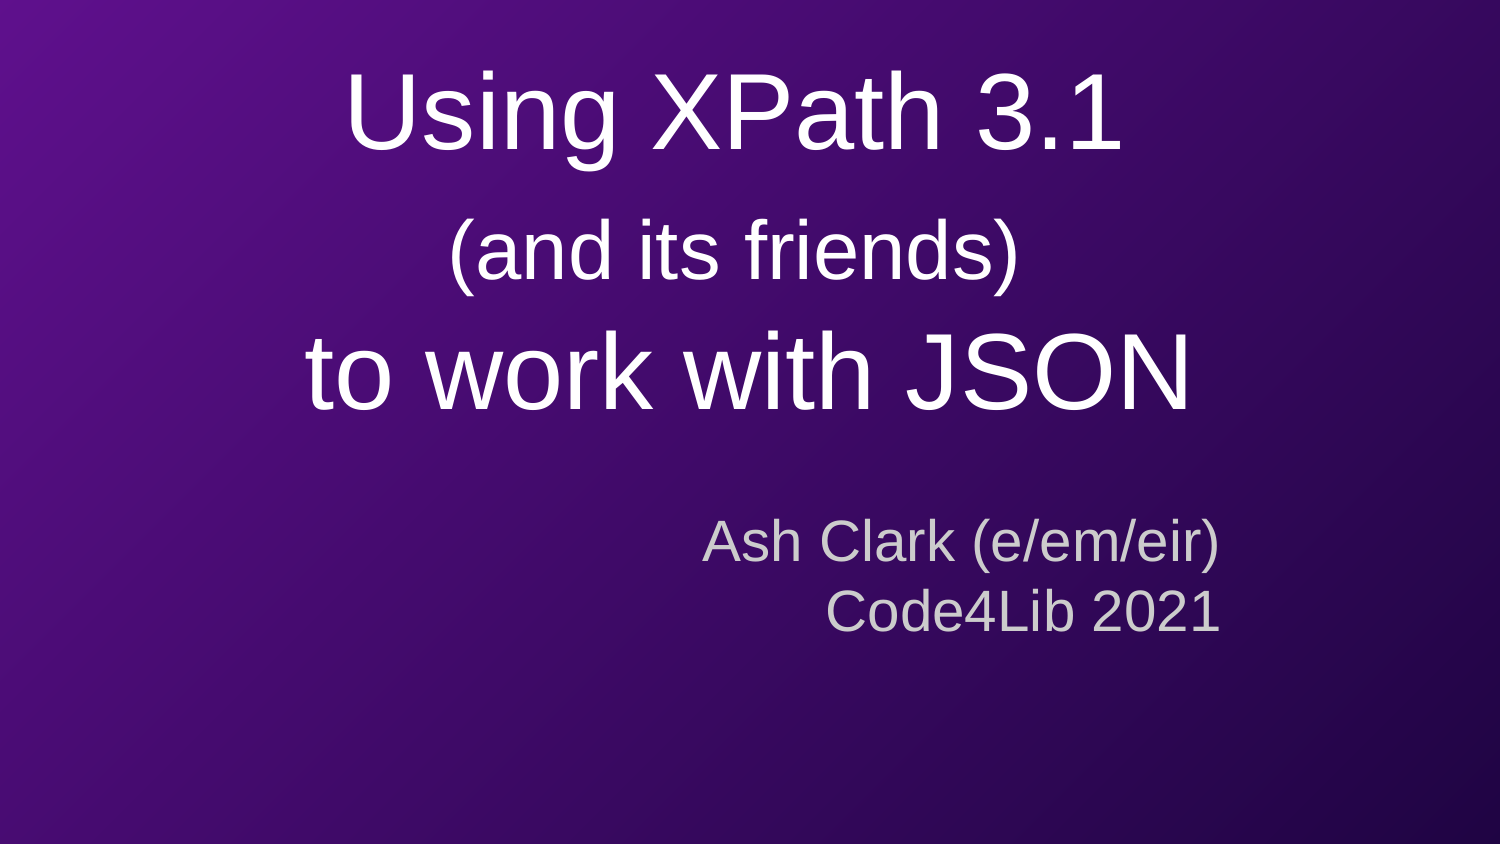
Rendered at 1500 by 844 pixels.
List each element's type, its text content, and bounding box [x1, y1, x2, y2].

subtitle Ash Clark (e/em/eir) Code4Lib 2021 [192, 487, 1237, 729]
title Using XPath 3.1 (and its friends) to work with JSON [51, 109, 1449, 447]
